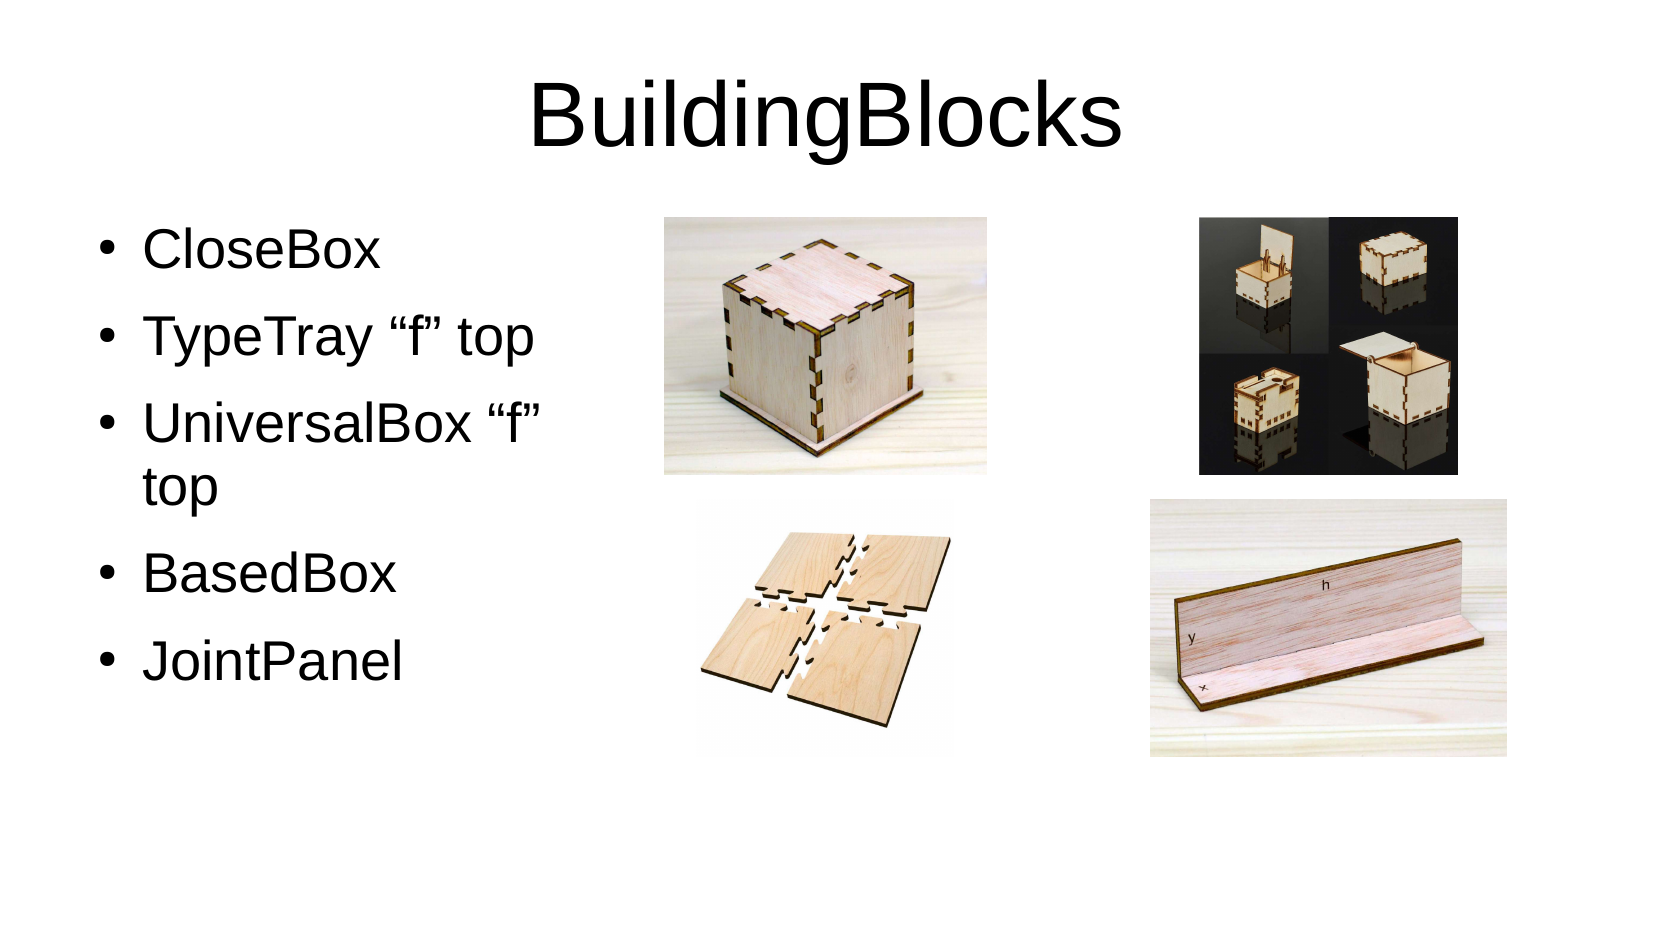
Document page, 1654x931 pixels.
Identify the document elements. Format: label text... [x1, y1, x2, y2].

picture [1150, 499, 1507, 757]
picture [696, 499, 954, 757]
title BuildingBlocks [82, 37, 1571, 193]
list CloseBox TypeTray “f” top UniversalBox “f” top BasedBox JointPanel [82, 217, 562, 697]
picture [1199, 217, 1458, 475]
picture [664, 217, 987, 475]
